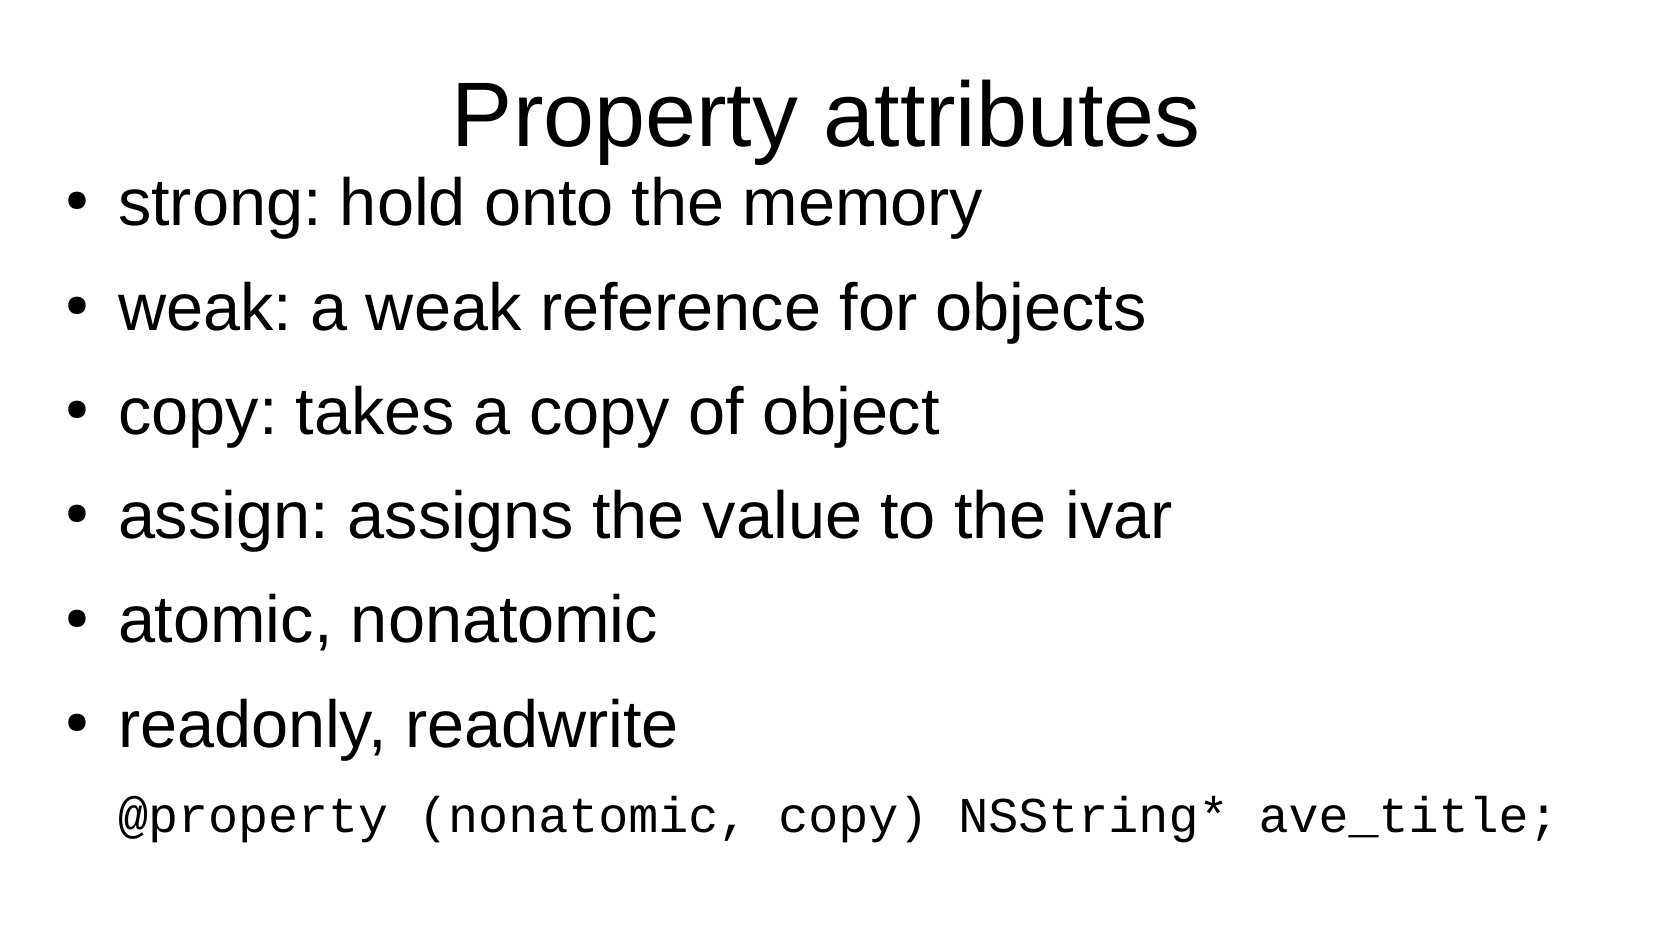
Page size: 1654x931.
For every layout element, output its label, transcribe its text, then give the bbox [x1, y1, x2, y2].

title Property attributes [82, 37, 1571, 165]
list strong: hold onto the memory weak: a weak reference for objects copy: takes a copy of object assign: assigns the value to the ivar atomic, nonatomic readonly, readwrite @property (nonatomic, copy) NSString* ave_title; [47, 165, 1607, 898]
